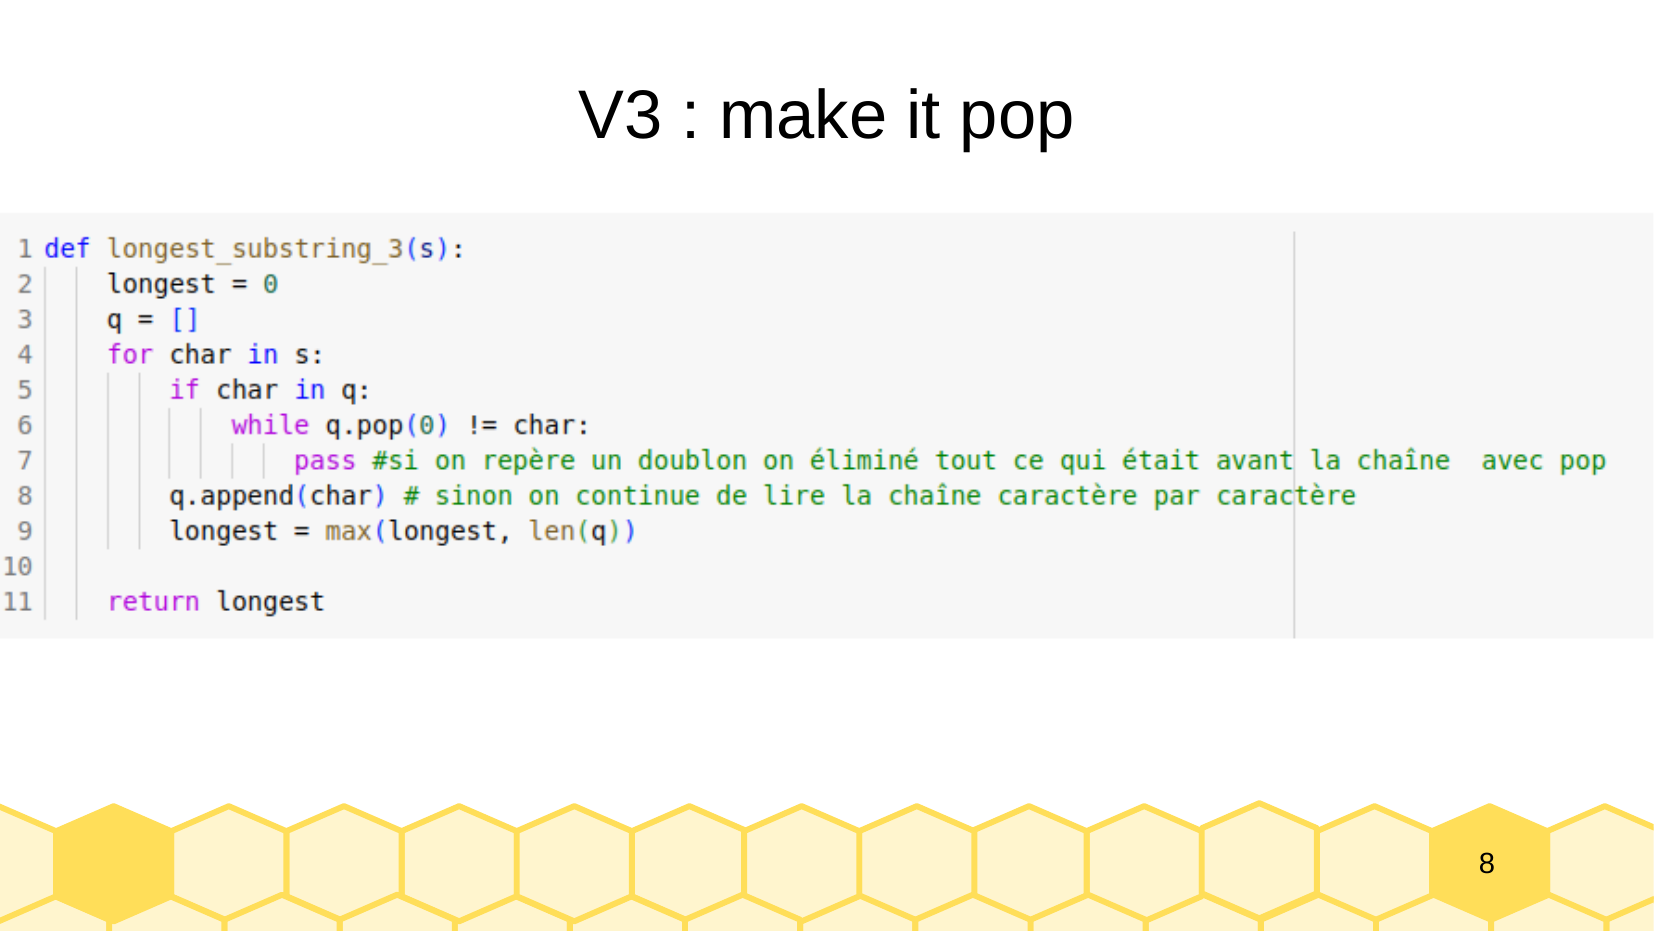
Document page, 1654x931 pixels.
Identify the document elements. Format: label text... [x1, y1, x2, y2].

picture [0, 206, 1654, 650]
title V3 : make it pop [82, 37, 1571, 193]
